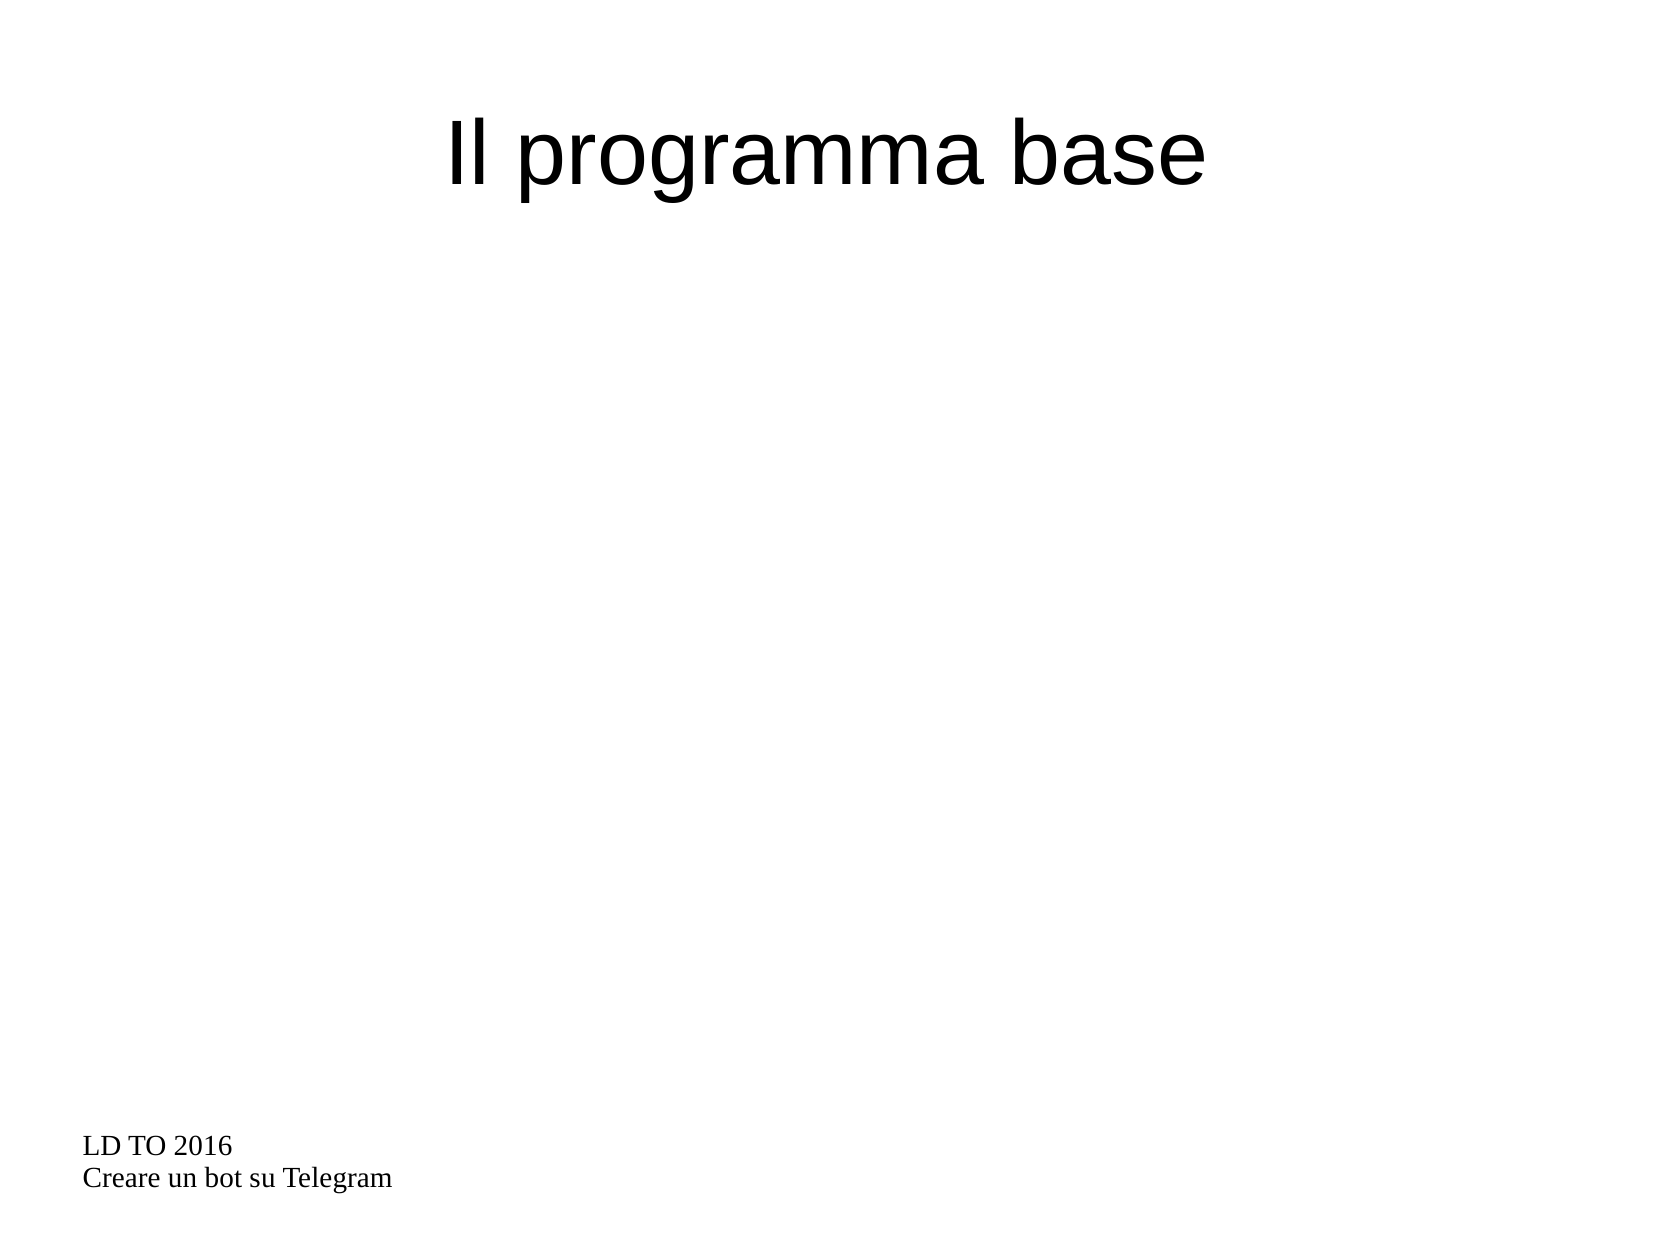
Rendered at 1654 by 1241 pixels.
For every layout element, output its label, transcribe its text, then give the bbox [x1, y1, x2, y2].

title Il programma base [82, 49, 1571, 257]
